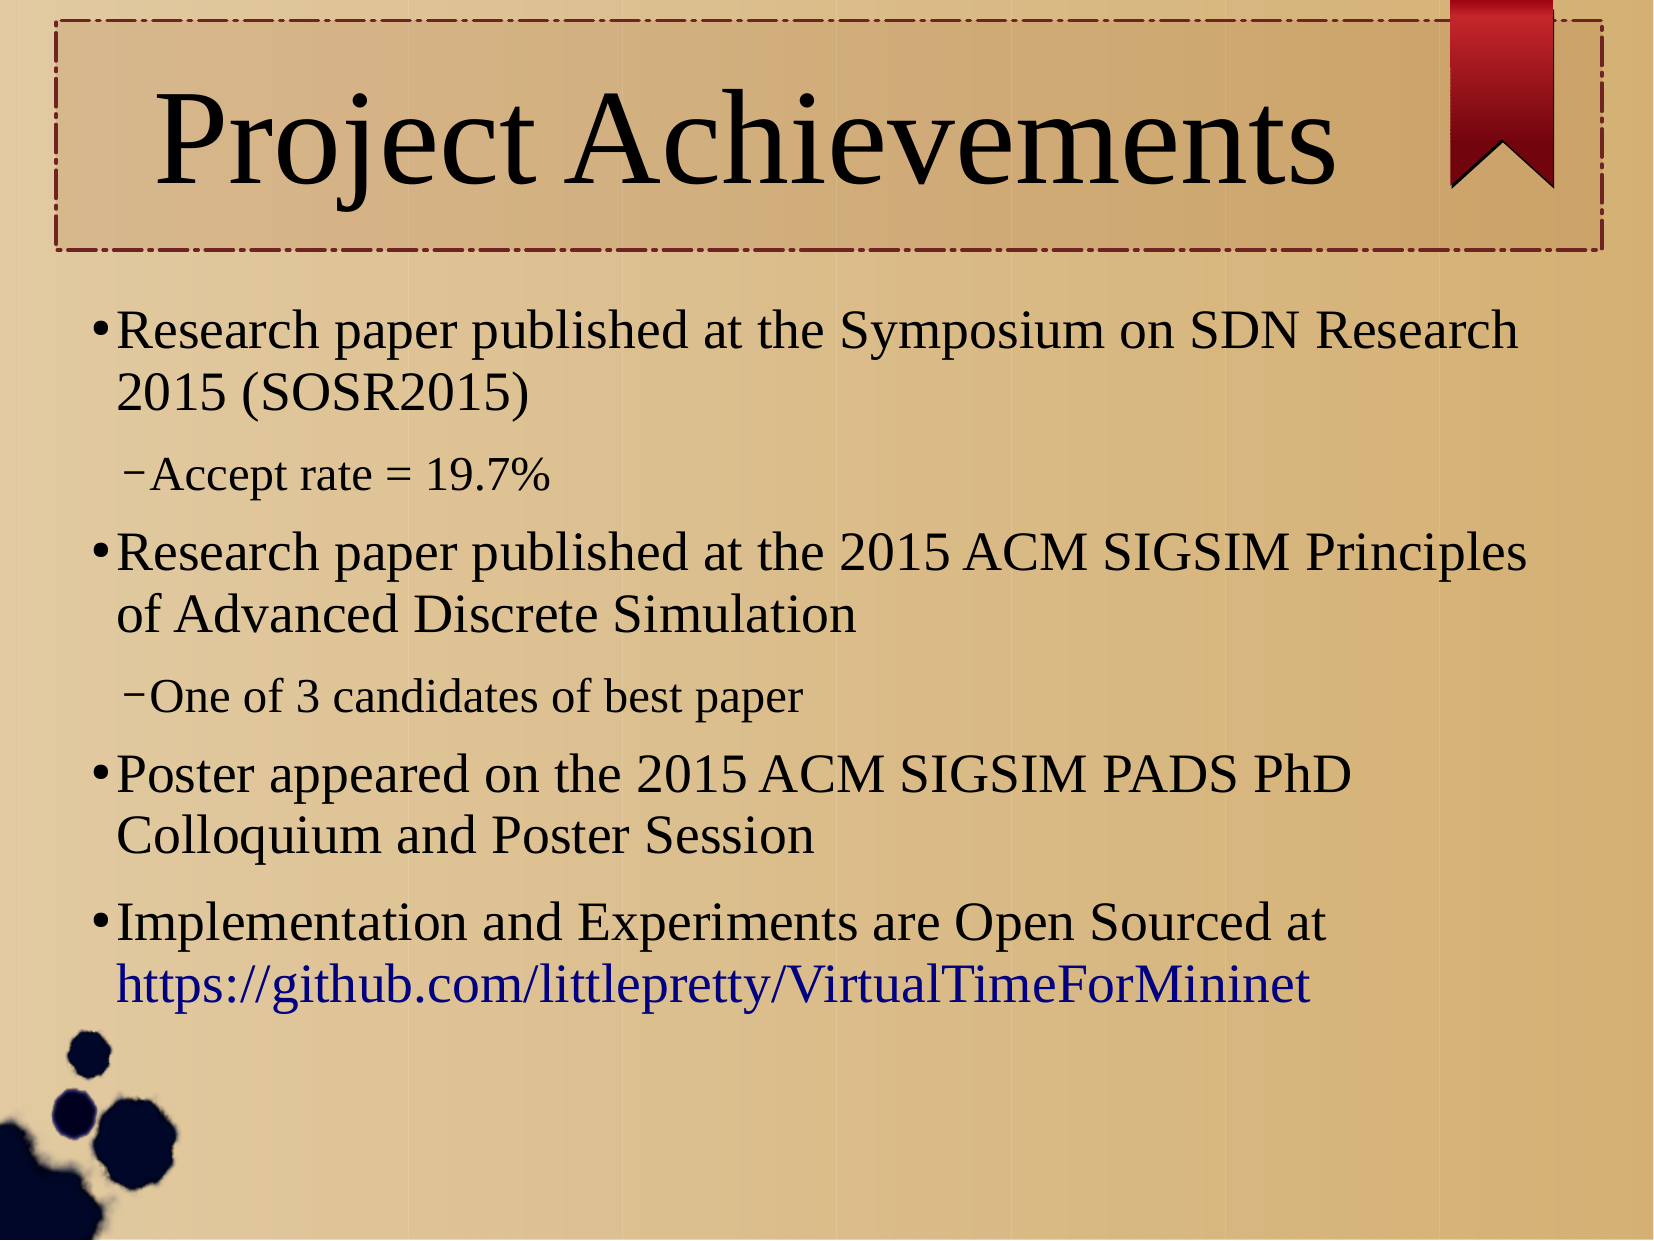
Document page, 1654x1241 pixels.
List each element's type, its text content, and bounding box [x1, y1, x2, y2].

title Project Achievements [82, 47, 1412, 229]
list Research paper published at the Symposium on SDN Research 2015 (SOSR2015) Accept rate = 19.7% Research paper published at the 2015 ACM SIGSIM Principles of Advanced Discrete Simulation One of 3 candidates of best paper Poster appeared on the 2015 ACM SIGSIM PADS PhD Colloquium and Poster Session Implementation and Experiments are Open Sourced at https://github.com/littlepretty/VirtualTimeForMininet [82, 299, 1571, 1019]
